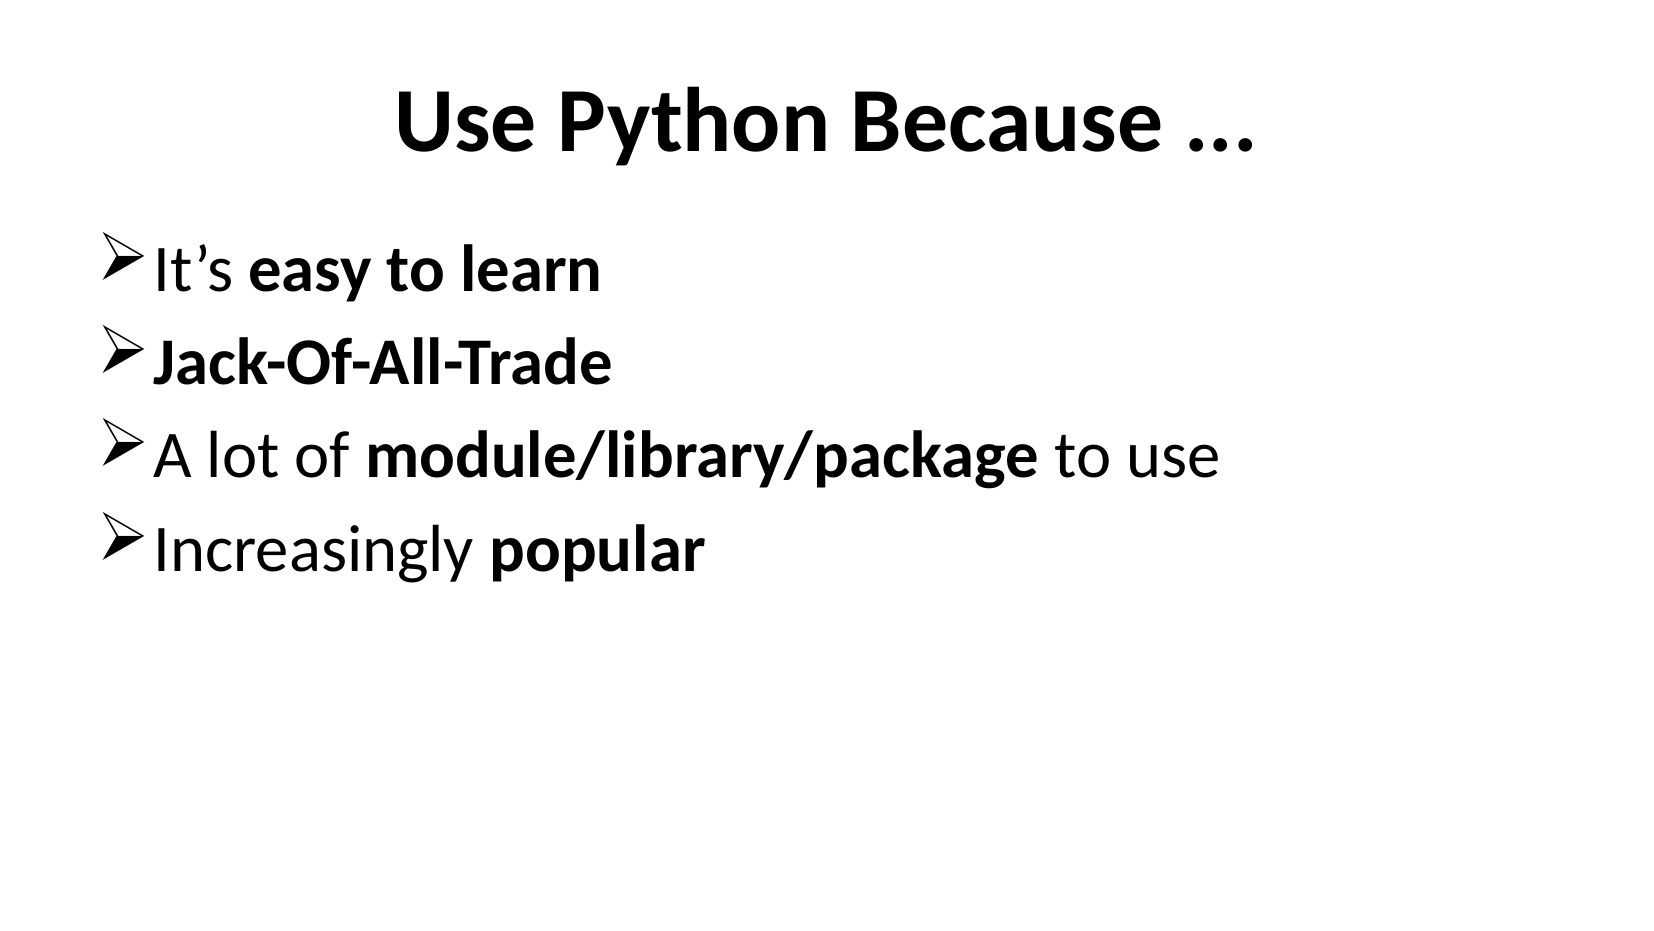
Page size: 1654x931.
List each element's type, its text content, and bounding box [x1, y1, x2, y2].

text_box Use Python Because ... [82, 37, 1571, 192]
text_box It’s easy to learn Jack-Of-All-Trade A lot of module/library/package to use Increasingly popular [82, 217, 1571, 831]
